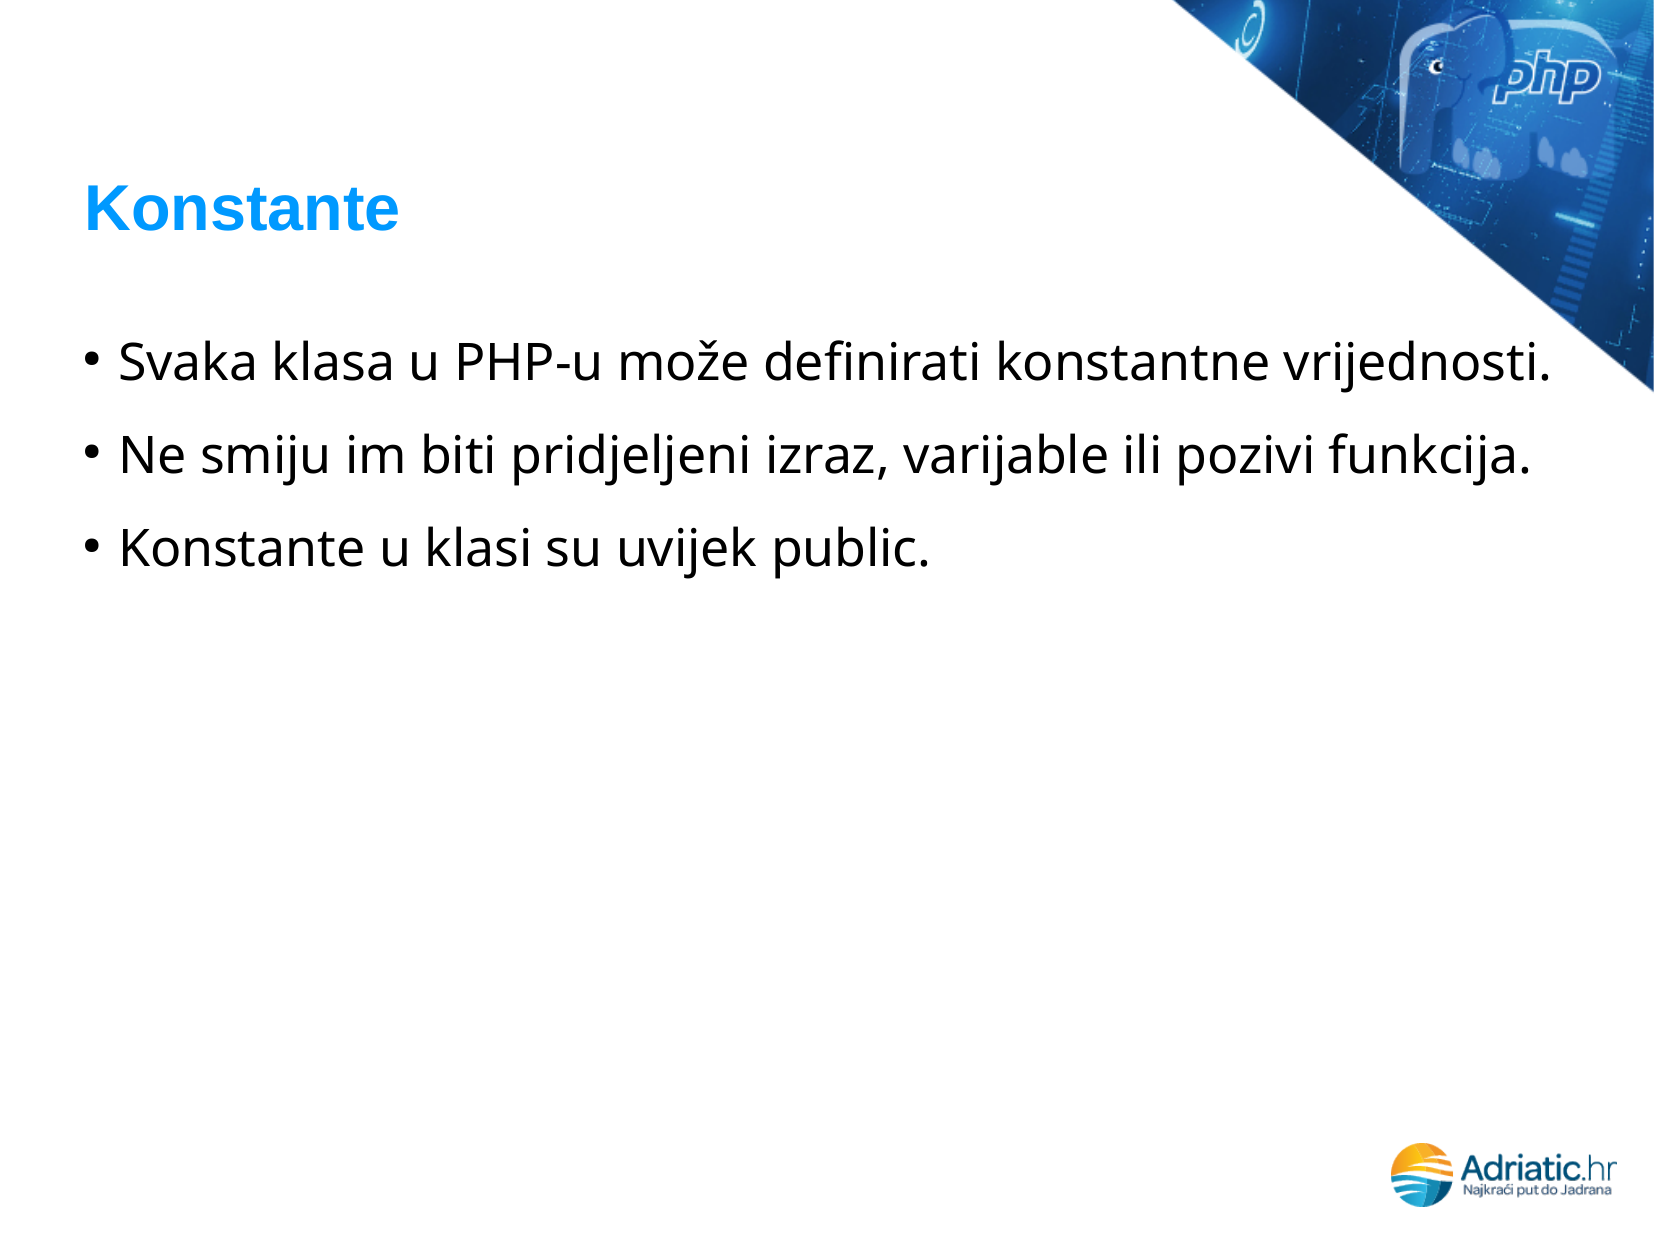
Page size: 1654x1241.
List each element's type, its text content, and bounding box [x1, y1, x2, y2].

picture [1391, 1143, 1617, 1207]
picture [1171, 0, 1654, 486]
list Svaka klasa u PHP-u može definirati konstantne vrijednosti. Ne smiju im biti pridjeljeni izraz, varijable ili pozivi funkcija. Konstante u klasi su uvijek public. [82, 324, 1571, 1130]
title Konstante [84, 150, 1270, 266]
